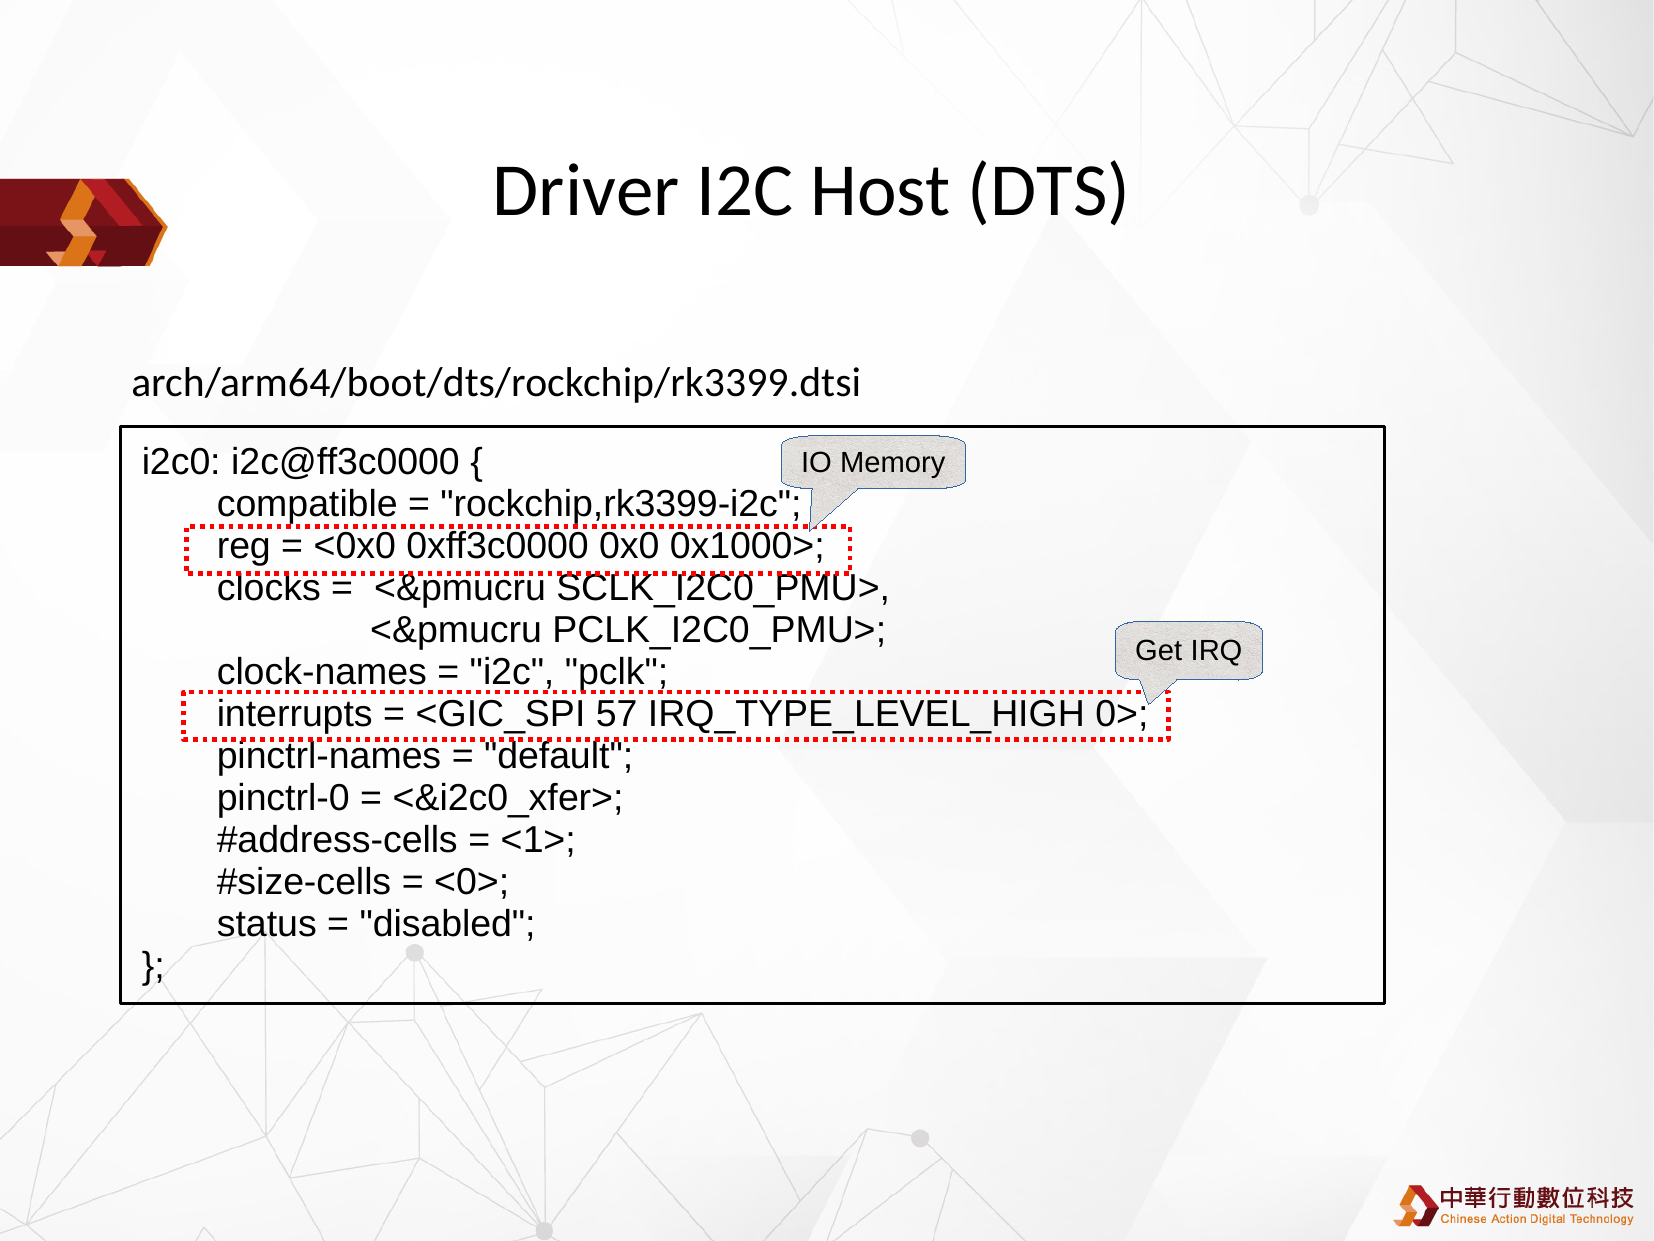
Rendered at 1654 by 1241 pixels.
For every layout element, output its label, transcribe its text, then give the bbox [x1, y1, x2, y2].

text_box i2c0: i2c@ff3c0000 { compatible = "rockchip,rk3399-i2c"; reg = <0x0 0xff3c0000 0x0 0x1000>; clocks = <&pmucru SCLK_I2C0_PMU>, <&pmucru PCLK_I2C0_PMU>; clock-names = "i2c", "pclk"; interrupts = <GIC_SPI 57 IRQ_TYPE_LEVEL_HIGH 0>; pinctrl-names = "default"; pinctrl-0 = <&i2c0_xfer>; #address-cells = <1>; #size-cells = <0>; status = "disabled"; }; [52, 433, 1417, 1036]
text_box i2c0: i2c@ff3c0000 { compatible = "rockchip,rk3399-i2c"; reg = <0x0 0xff3c0000 0x0 0x1000>; clocks = <&pmucru SCLK_I2C0_PMU>, <&pmucru PCLK_I2C0_PMU>; clock-names = "i2c", "pclk"; interrupts = <GIC_SPI 57 IRQ_TYPE_LEVEL_HIGH 0>; pinctrl-names = "default"; pinctrl-0 = <&i2c0_xfer>; #address-cells = <1>; #size-cells = <0>; status = "disabled"; }; [122, 434, 1383, 1002]
text_box IO Memory [781, 435, 966, 532]
title Driver I2C Host (DTS) [118, 112, 1506, 281]
text_box arch/arm64/boot/dts/rockchip/rk3399.dtsi [122, 428, 1383, 434]
text_box Get IRQ [1115, 621, 1263, 705]
text_box arch/arm64/boot/dts/rockchip/rk3399.dtsi [107, 357, 1417, 434]
picture [0, 0, 1654, 1241]
